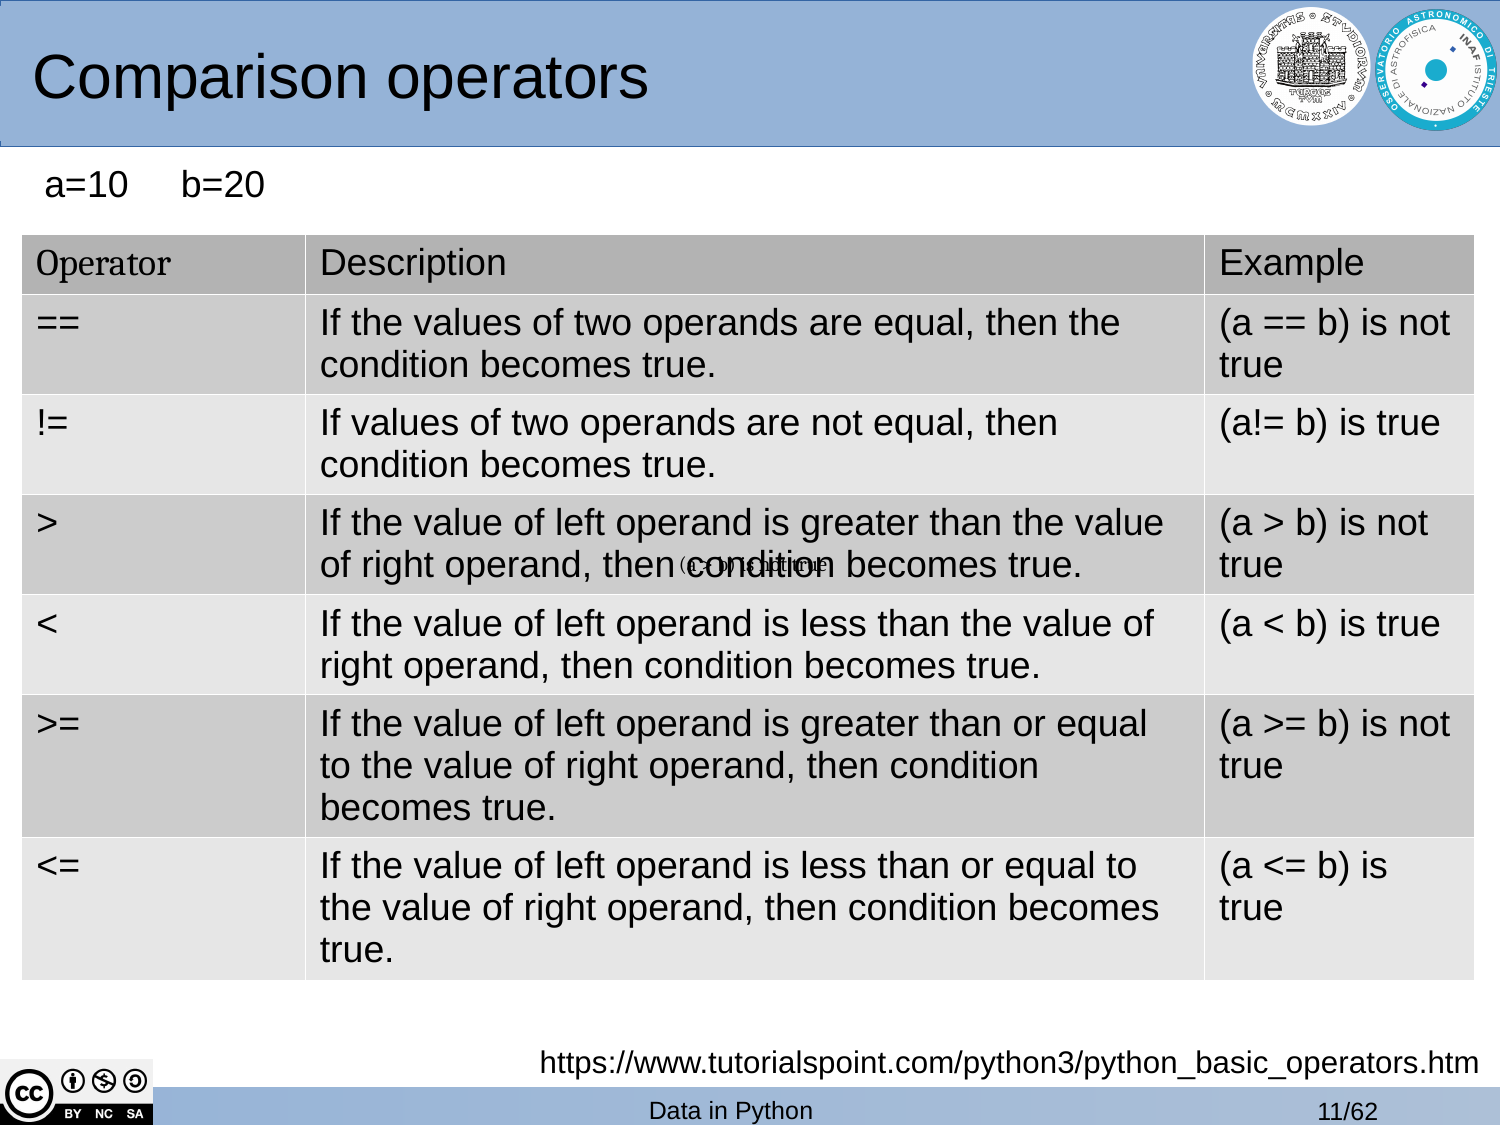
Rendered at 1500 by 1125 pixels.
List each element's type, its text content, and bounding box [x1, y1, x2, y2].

table_cell If the value of left operand is greater than the value of right operand, then condition becomes true. [306, 495, 1204, 594]
table_cell If the value of left operand is greater than or equal to the value of right operand, then condition becomes true. [306, 695, 1204, 837]
table_cell == [22, 295, 305, 394]
table_cell (a <= b) is true [1205, 838, 1474, 980]
table_header Description [306, 235, 1204, 294]
table_cell != [22, 395, 305, 494]
table_header Example [1205, 235, 1474, 294]
table_cell If the value of left operand is less than or equal to the value of right operand, then condition becomes true. [306, 838, 1204, 980]
table_cell <= [22, 838, 305, 980]
table_cell < [22, 595, 305, 694]
table_cell >= [22, 695, 305, 837]
table_cell If the values of two operands are equal, then the condition becomes true. [306, 295, 1204, 394]
table_cell (a > b) is not true [1205, 495, 1474, 594]
table_cell (a == b) is not true [1205, 295, 1474, 394]
list https://www.tutorialspoint.com/python3/python_basic_operators.htm [524, 1027, 1500, 1086]
table_cell (a >= b) is not true [1205, 695, 1474, 837]
table_header Operator [22, 235, 305, 294]
text_box (a > b) is not true [664, 545, 847, 585]
table_cell (a!= b) is true [1205, 395, 1474, 494]
table_cell > [22, 495, 305, 594]
text_box Comparison operators [0, 5, 1253, 141]
table_cell If the value of left operand is less than the value of right operand, then condition becomes true. [306, 595, 1204, 694]
picture [0, 1059, 153, 1125]
table_cell (a < b) is true [1205, 595, 1474, 694]
table_cell If values of two operands are not equal, then condition becomes true. [306, 395, 1204, 494]
list a=10 b=20 [29, 152, 1500, 1065]
picture [1253, 0, 1500, 152]
